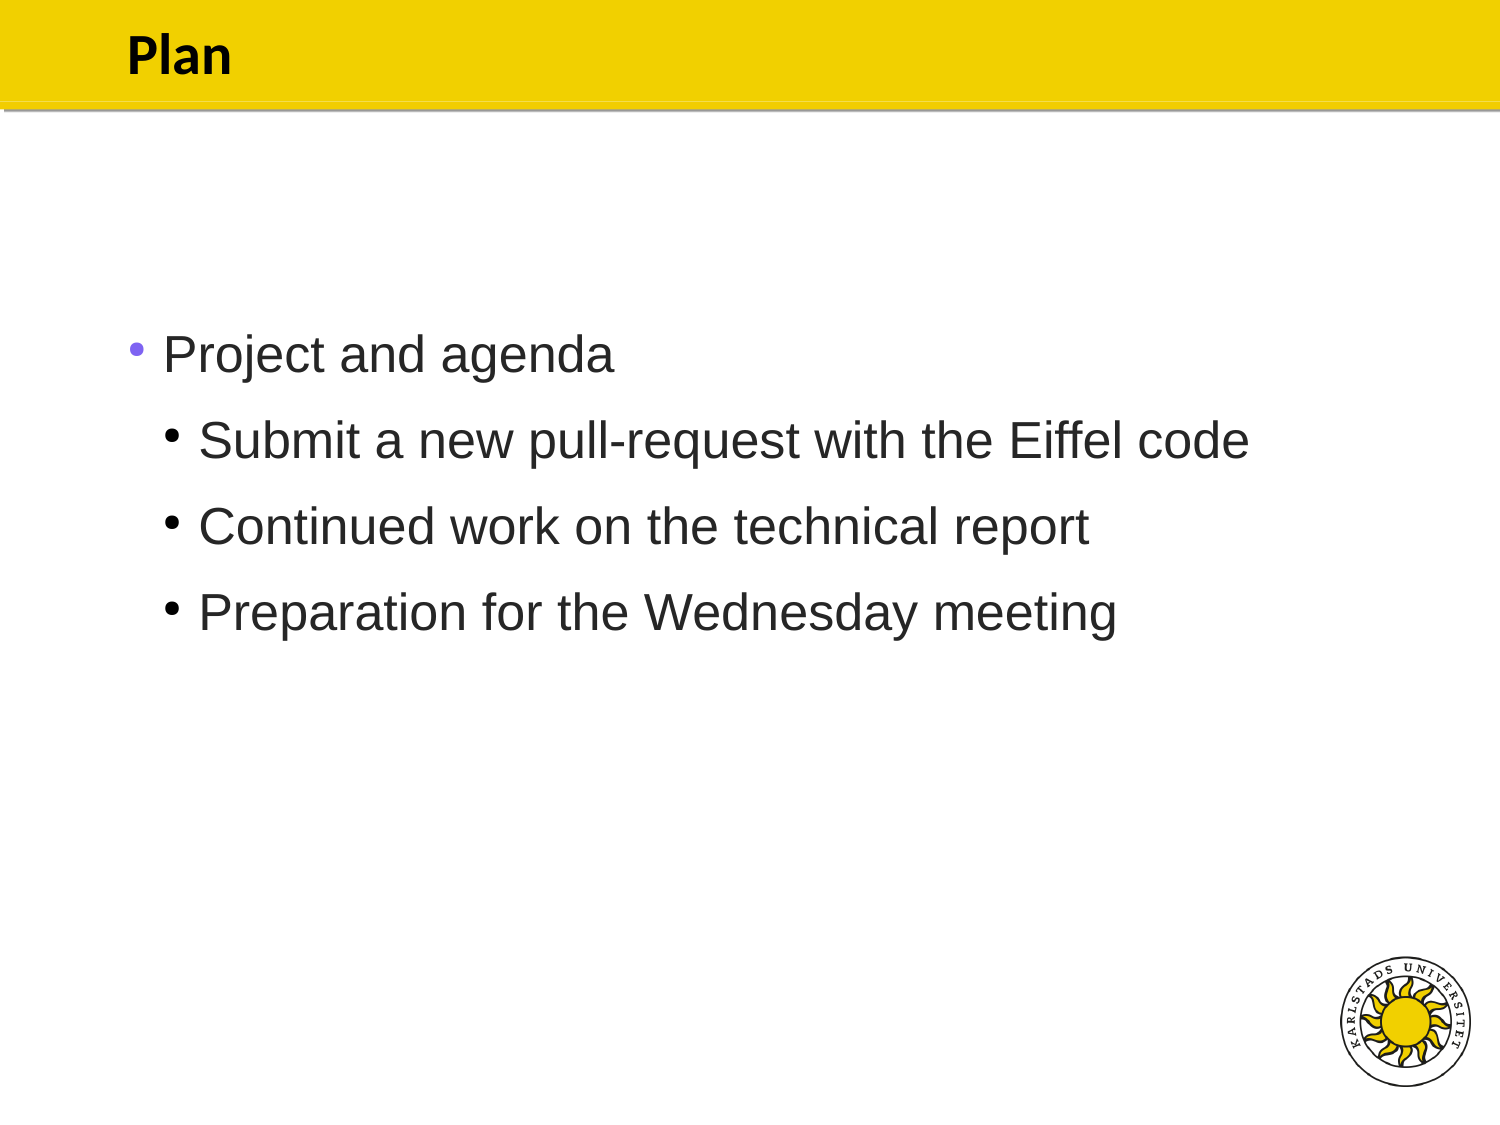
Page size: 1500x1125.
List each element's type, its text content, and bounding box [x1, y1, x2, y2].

list Project and agenda Submit a new pull-request with the Eiffel code Continued work on the technical report Preparation for the Wednesday meeting [112, 166, 1441, 970]
title Plan [112, 0, 1388, 102]
picture [1340, 948, 1471, 1095]
